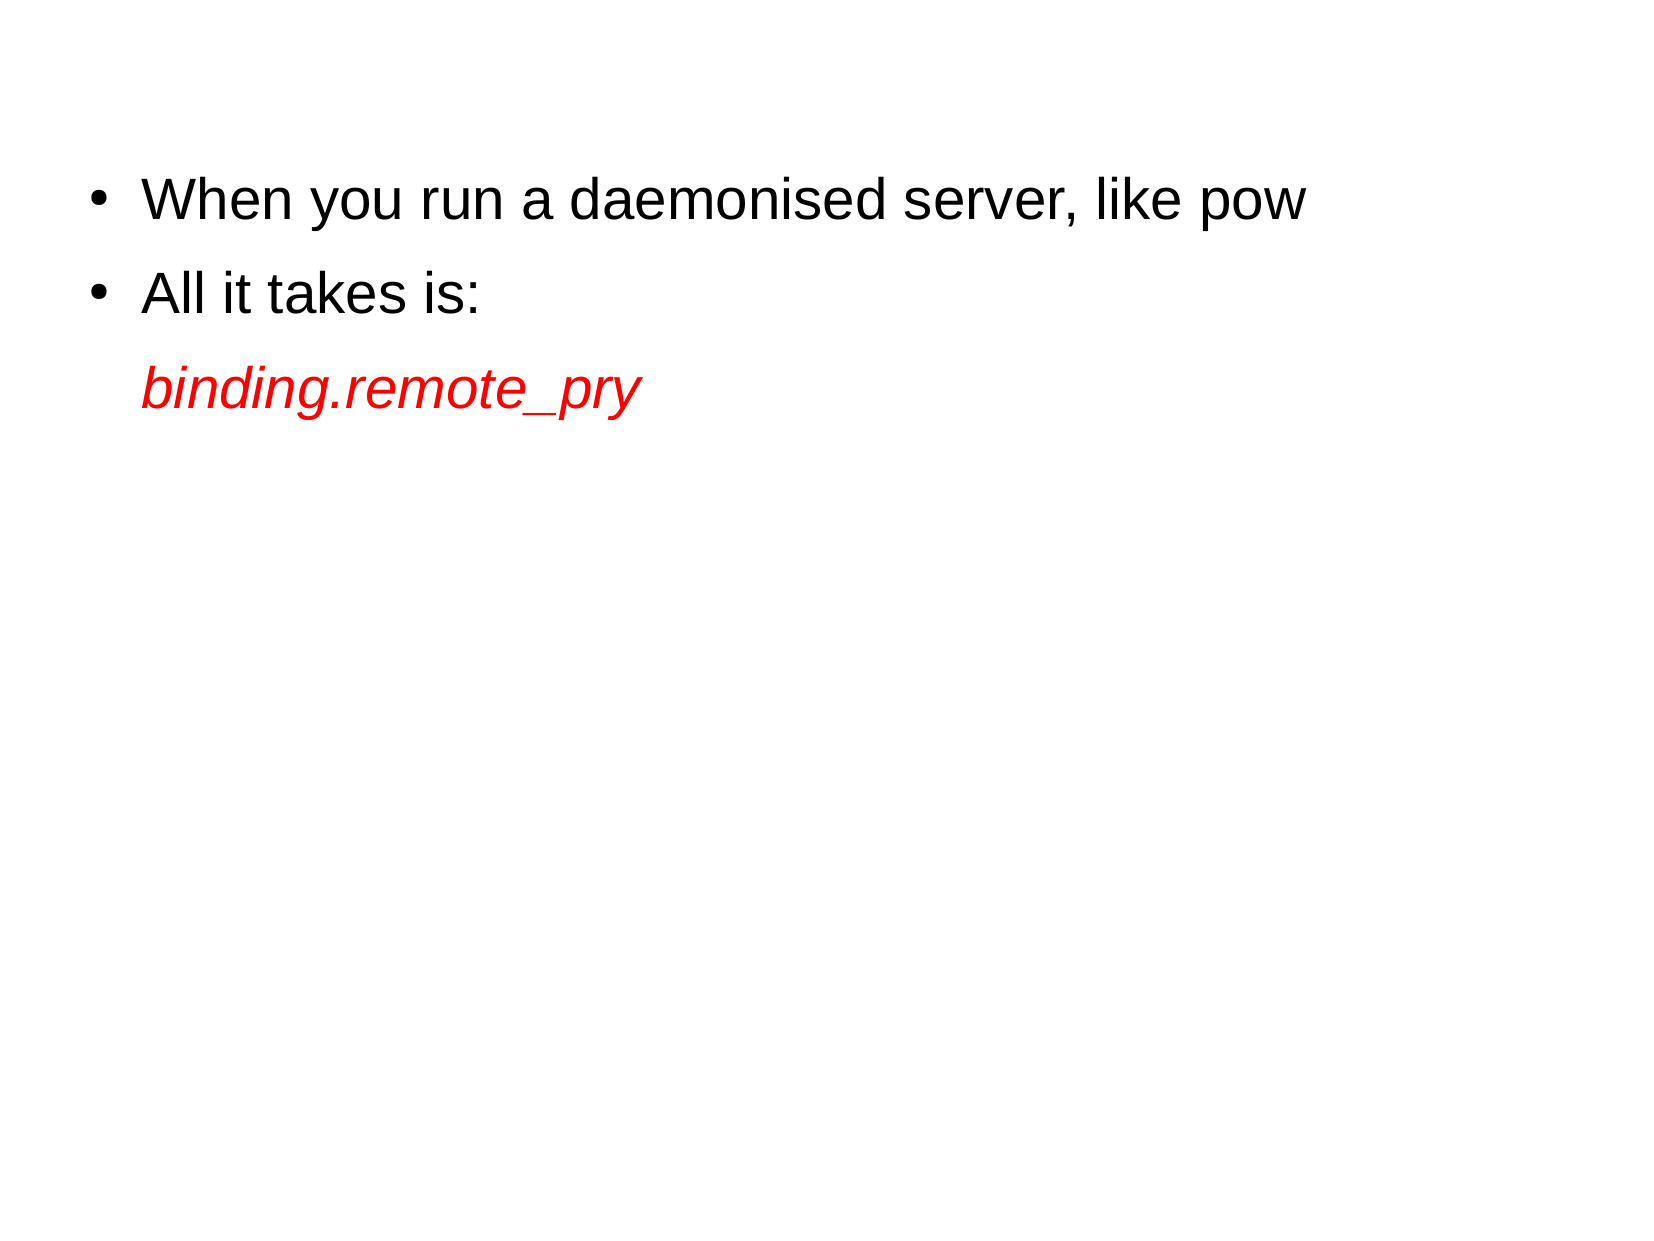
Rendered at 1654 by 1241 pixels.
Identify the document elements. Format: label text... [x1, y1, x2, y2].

list When you run a daemonised server, like pow All it takes is: binding.remote_pry [70, 166, 1347, 886]
